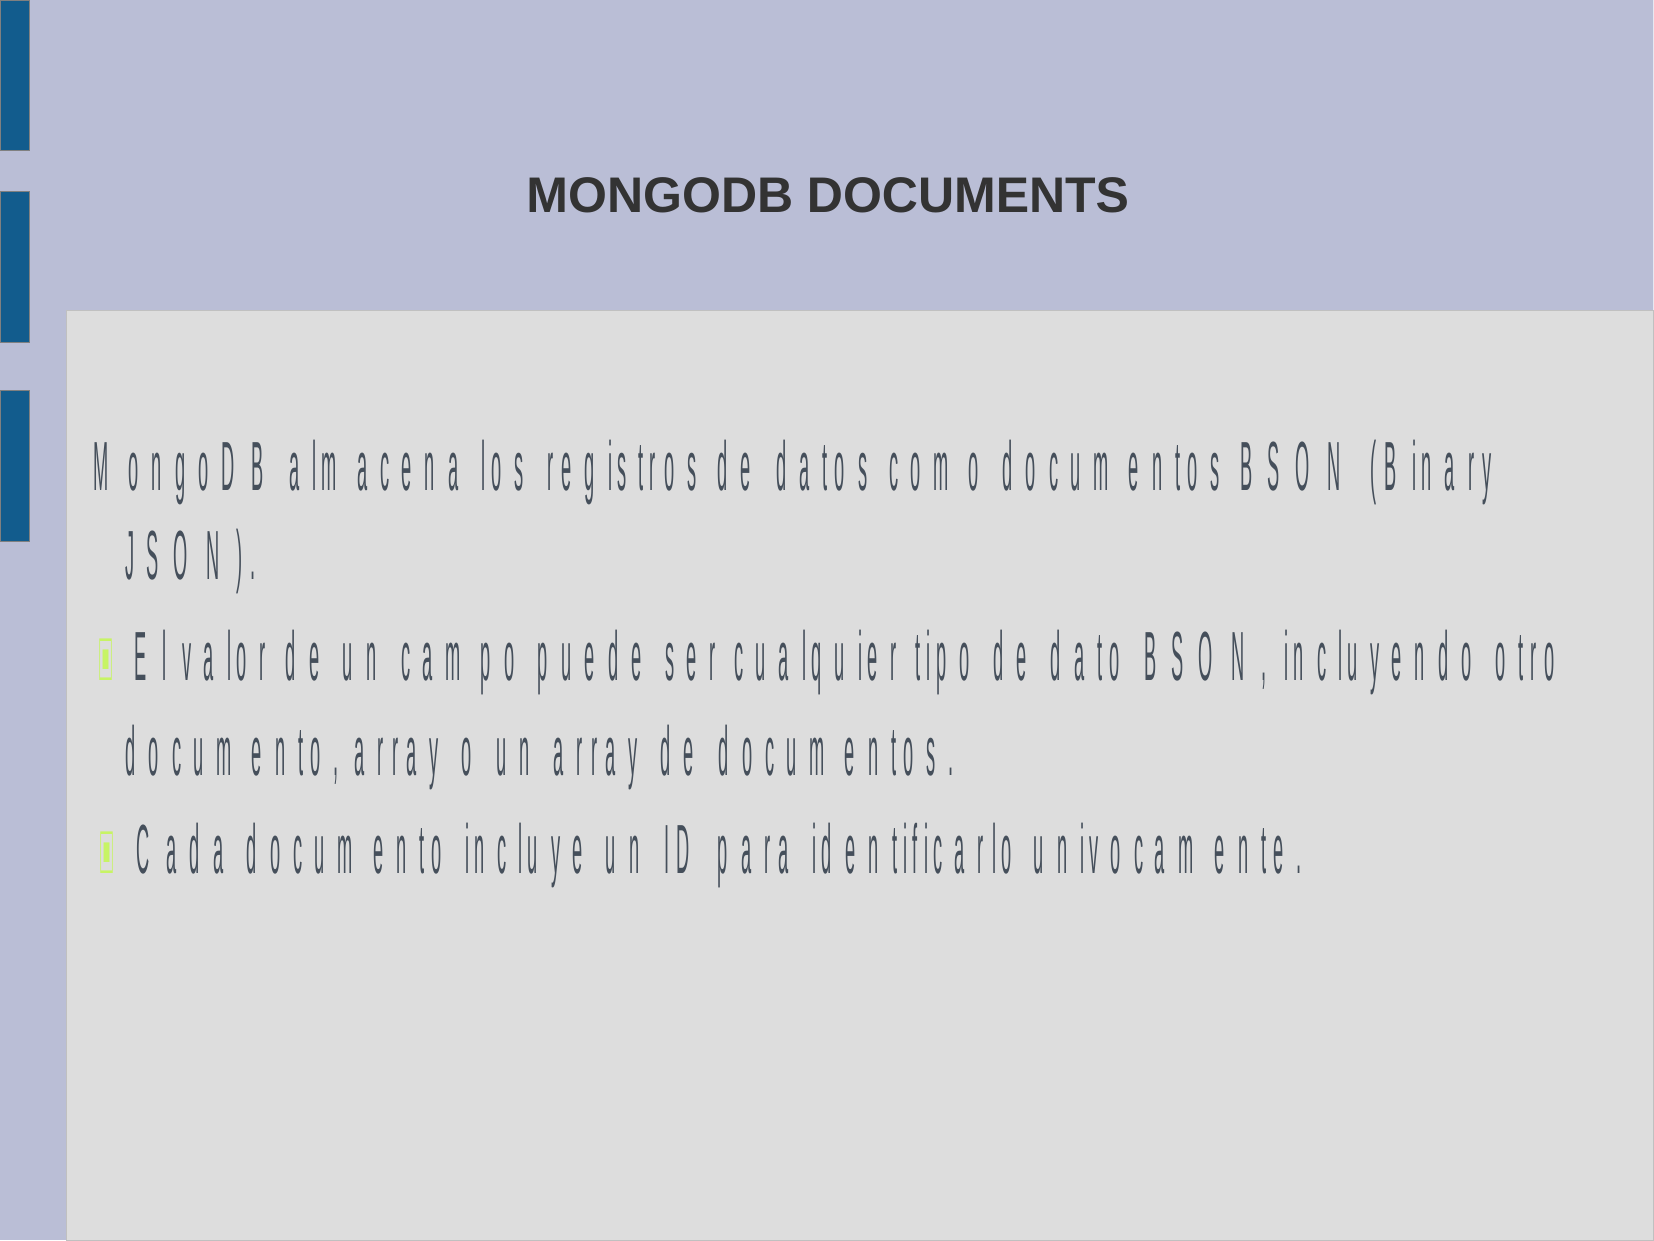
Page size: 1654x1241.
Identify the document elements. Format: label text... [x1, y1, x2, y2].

picture [94, 425, 1607, 910]
title MONGODB DOCUMENTS [121, 91, 1534, 299]
